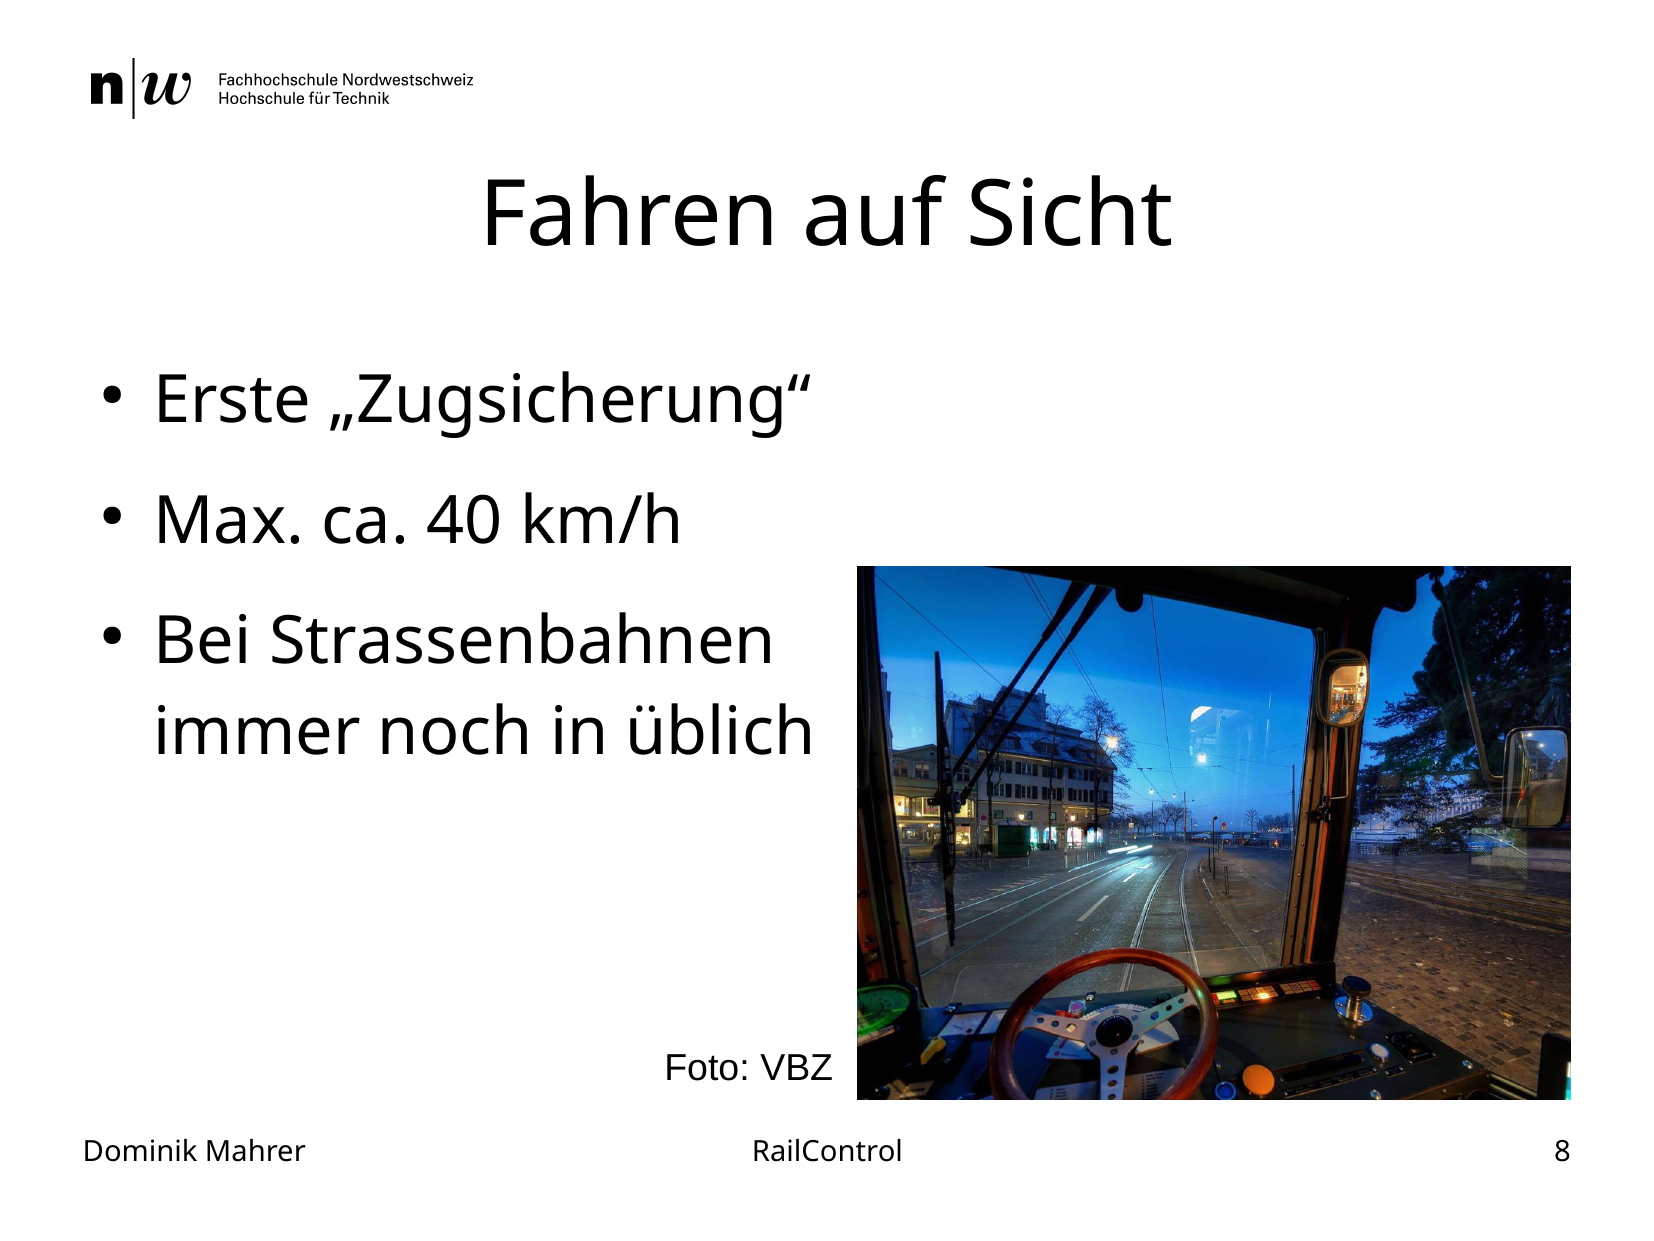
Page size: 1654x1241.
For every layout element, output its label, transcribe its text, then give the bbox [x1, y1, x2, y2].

picture [857, 566, 1571, 1100]
title Fahren auf Sicht [82, 153, 1571, 267]
text_box Foto: VBZ [649, 1039, 849, 1097]
picture [91, 58, 473, 119]
list Erste „Zugsicherung“ Max. ca. 40 km/h Bei Strassenbahnen immer noch in üblich [82, 351, 1571, 1063]
